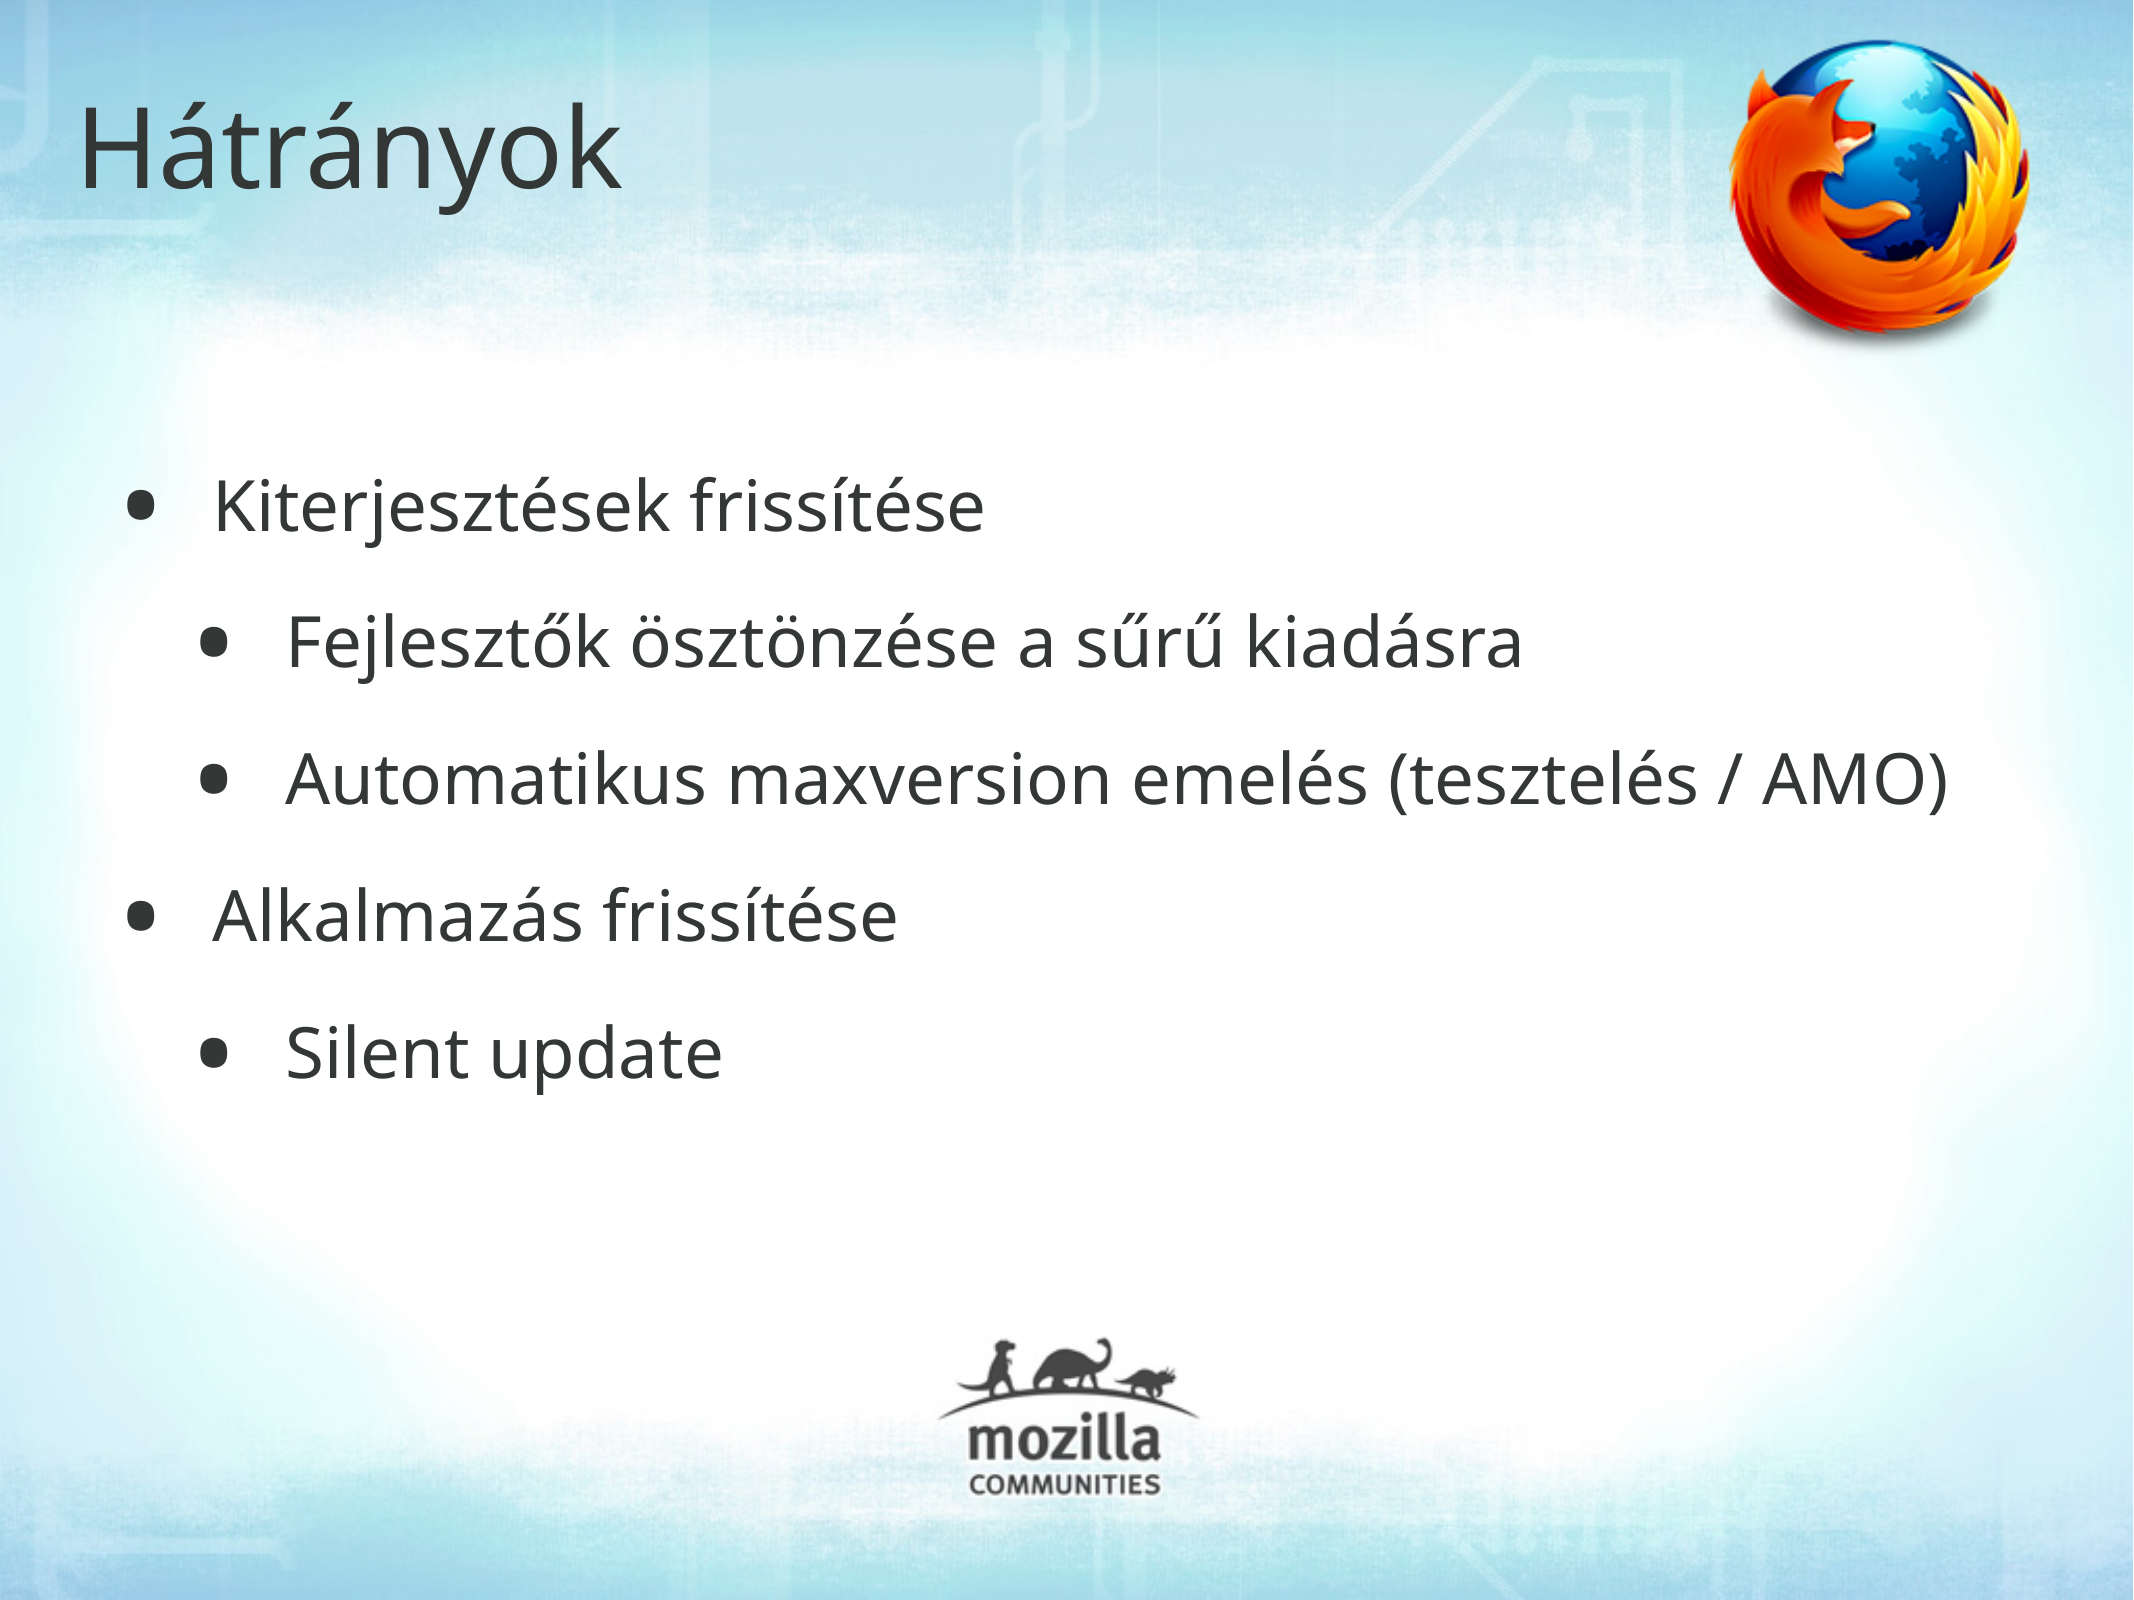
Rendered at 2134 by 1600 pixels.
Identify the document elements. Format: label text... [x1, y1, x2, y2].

title Hátrányok [66, 0, 1667, 288]
picture [0, 0, 2134, 1600]
list Kiterjesztések frissítése Fejlesztők ösztönzése a sűrű kiadásra Automatikus maxversion emelés (tesztelés / AMO) Alkalmazás frissítése Silent update [66, 312, 2067, 1241]
